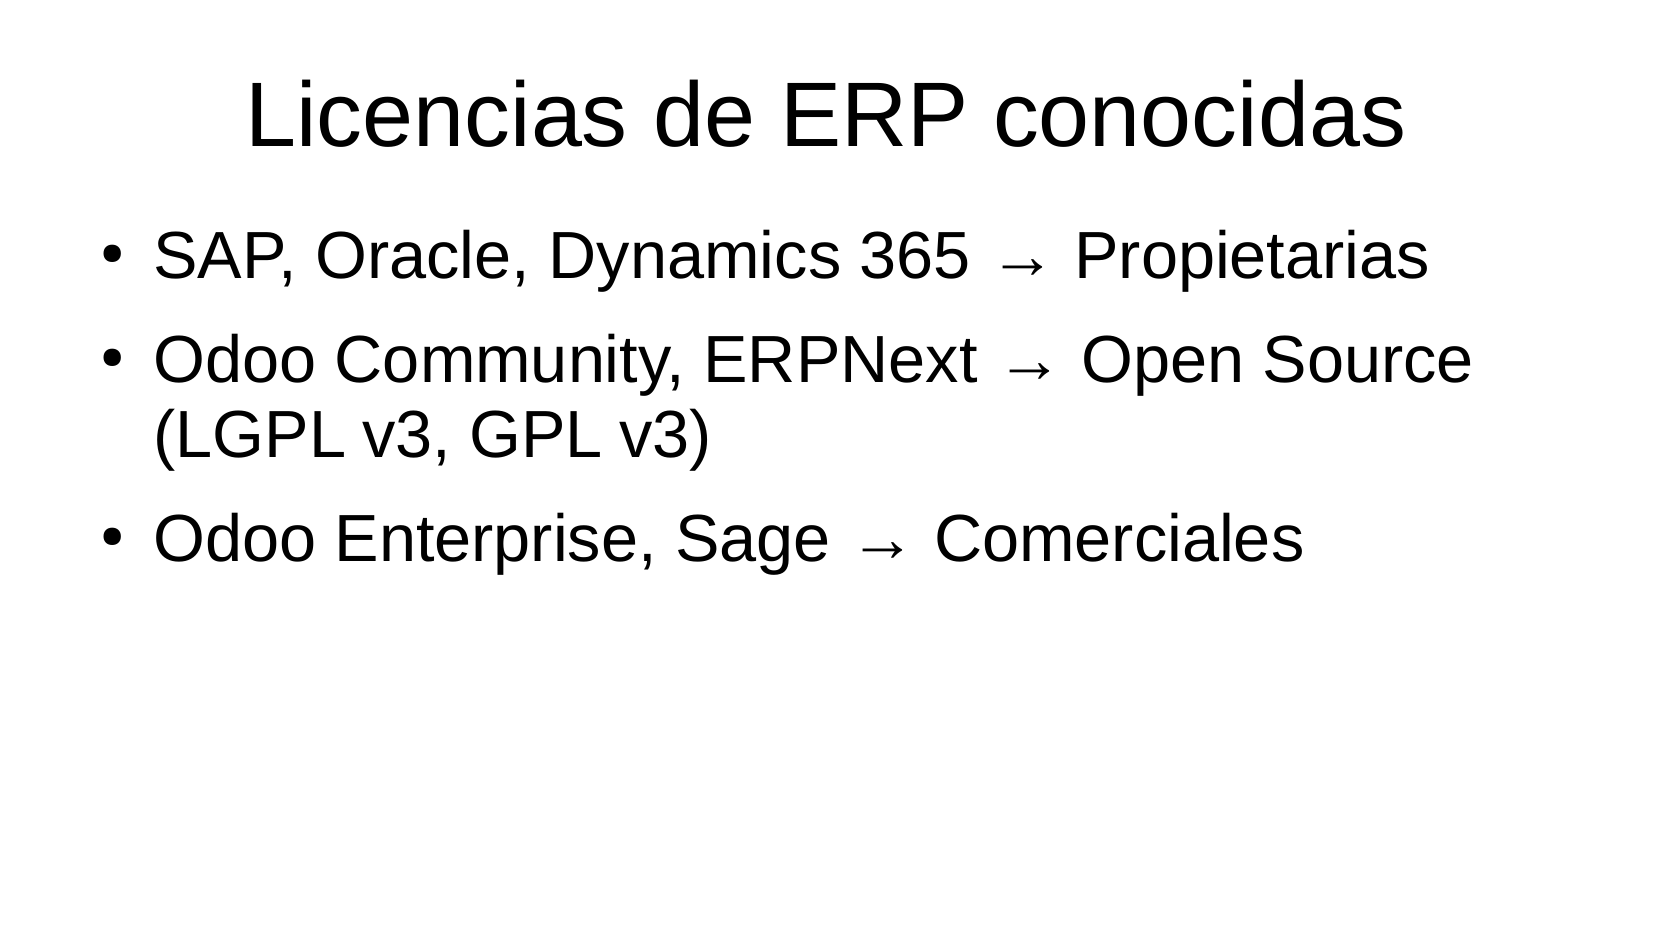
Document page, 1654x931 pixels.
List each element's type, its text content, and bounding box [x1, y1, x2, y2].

title Licencias de ERP conocidas [82, 37, 1571, 193]
list SAP, Oracle, Dynamics 365 → Propietarias Odoo Community, ERPNext → Open Source (LGPL v3, GPL v3) Odoo Enterprise, Sage → Comerciales [82, 217, 1571, 758]
